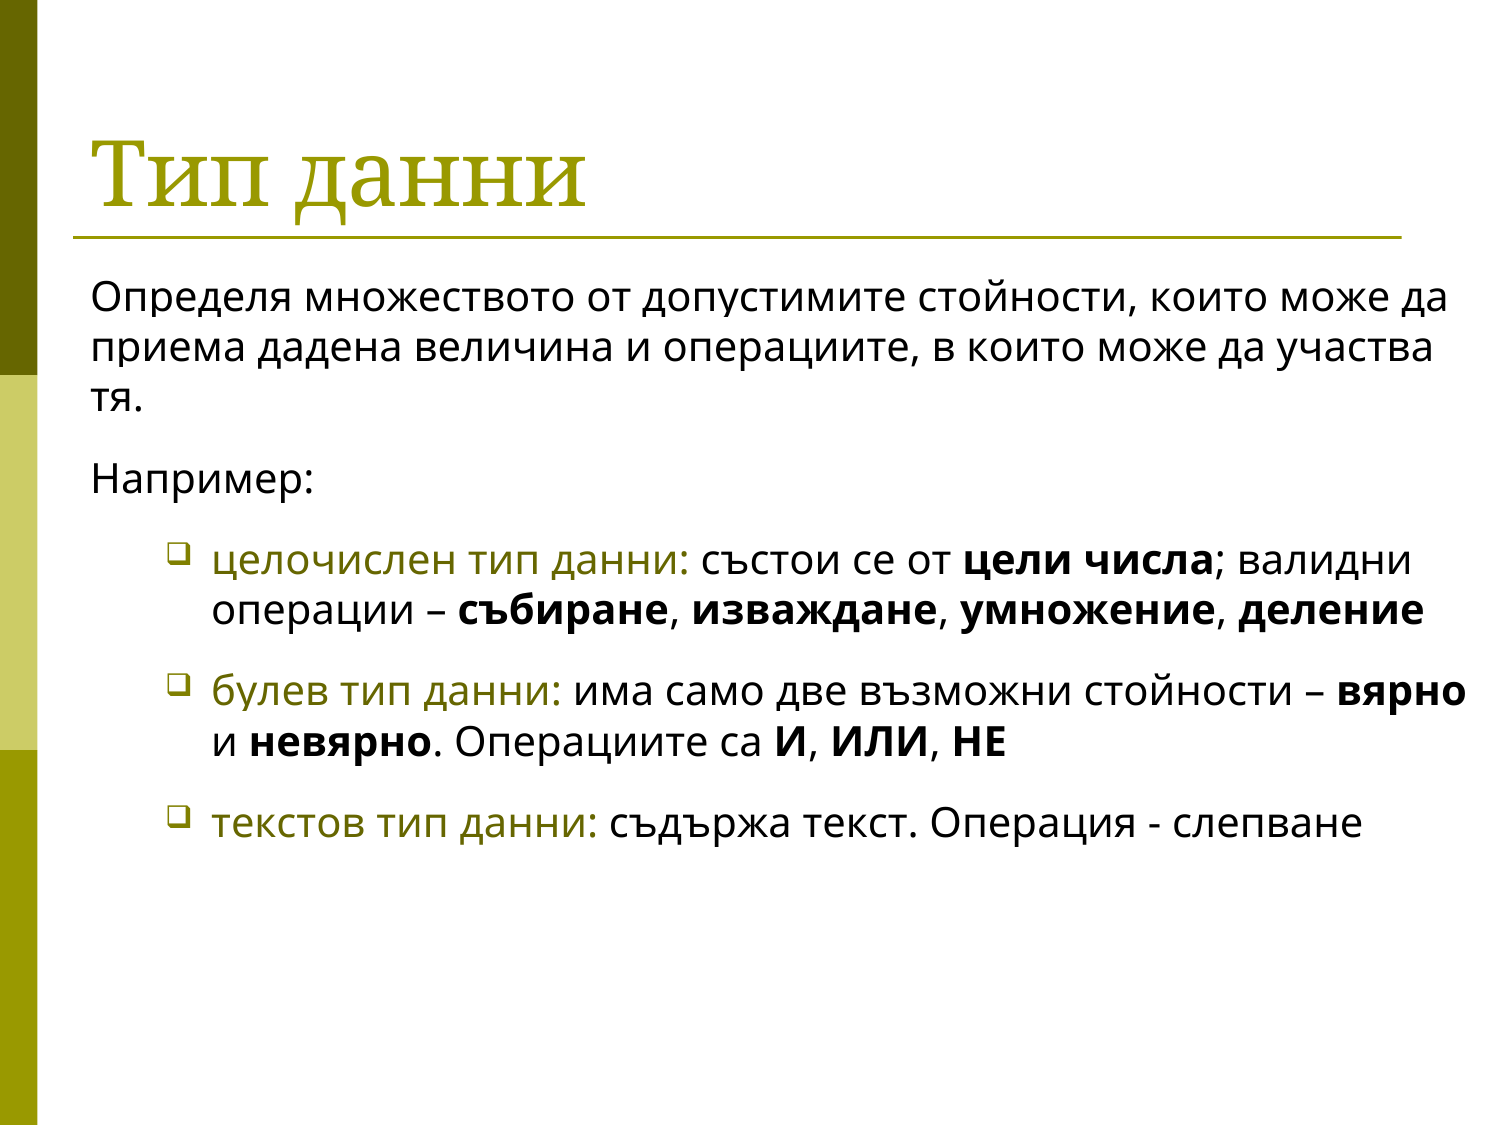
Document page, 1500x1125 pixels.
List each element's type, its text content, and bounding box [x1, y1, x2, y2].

list Определя множеството от допустимите стойности, които може да приема дадена величина и операциите, в които може да участва тя. Например: целочислен тип данни: състои се от цели числа; валидни операции – събиране, изваждане, умножение, деление булев тип данни: има само две възможни стойности – вярно и невярно. Операциите са И, ИЛИ, НЕ текстов тип данни: съдържа текст. Операция - слепване [75, 262, 1500, 1063]
title Тип данни [75, 0, 1500, 233]
